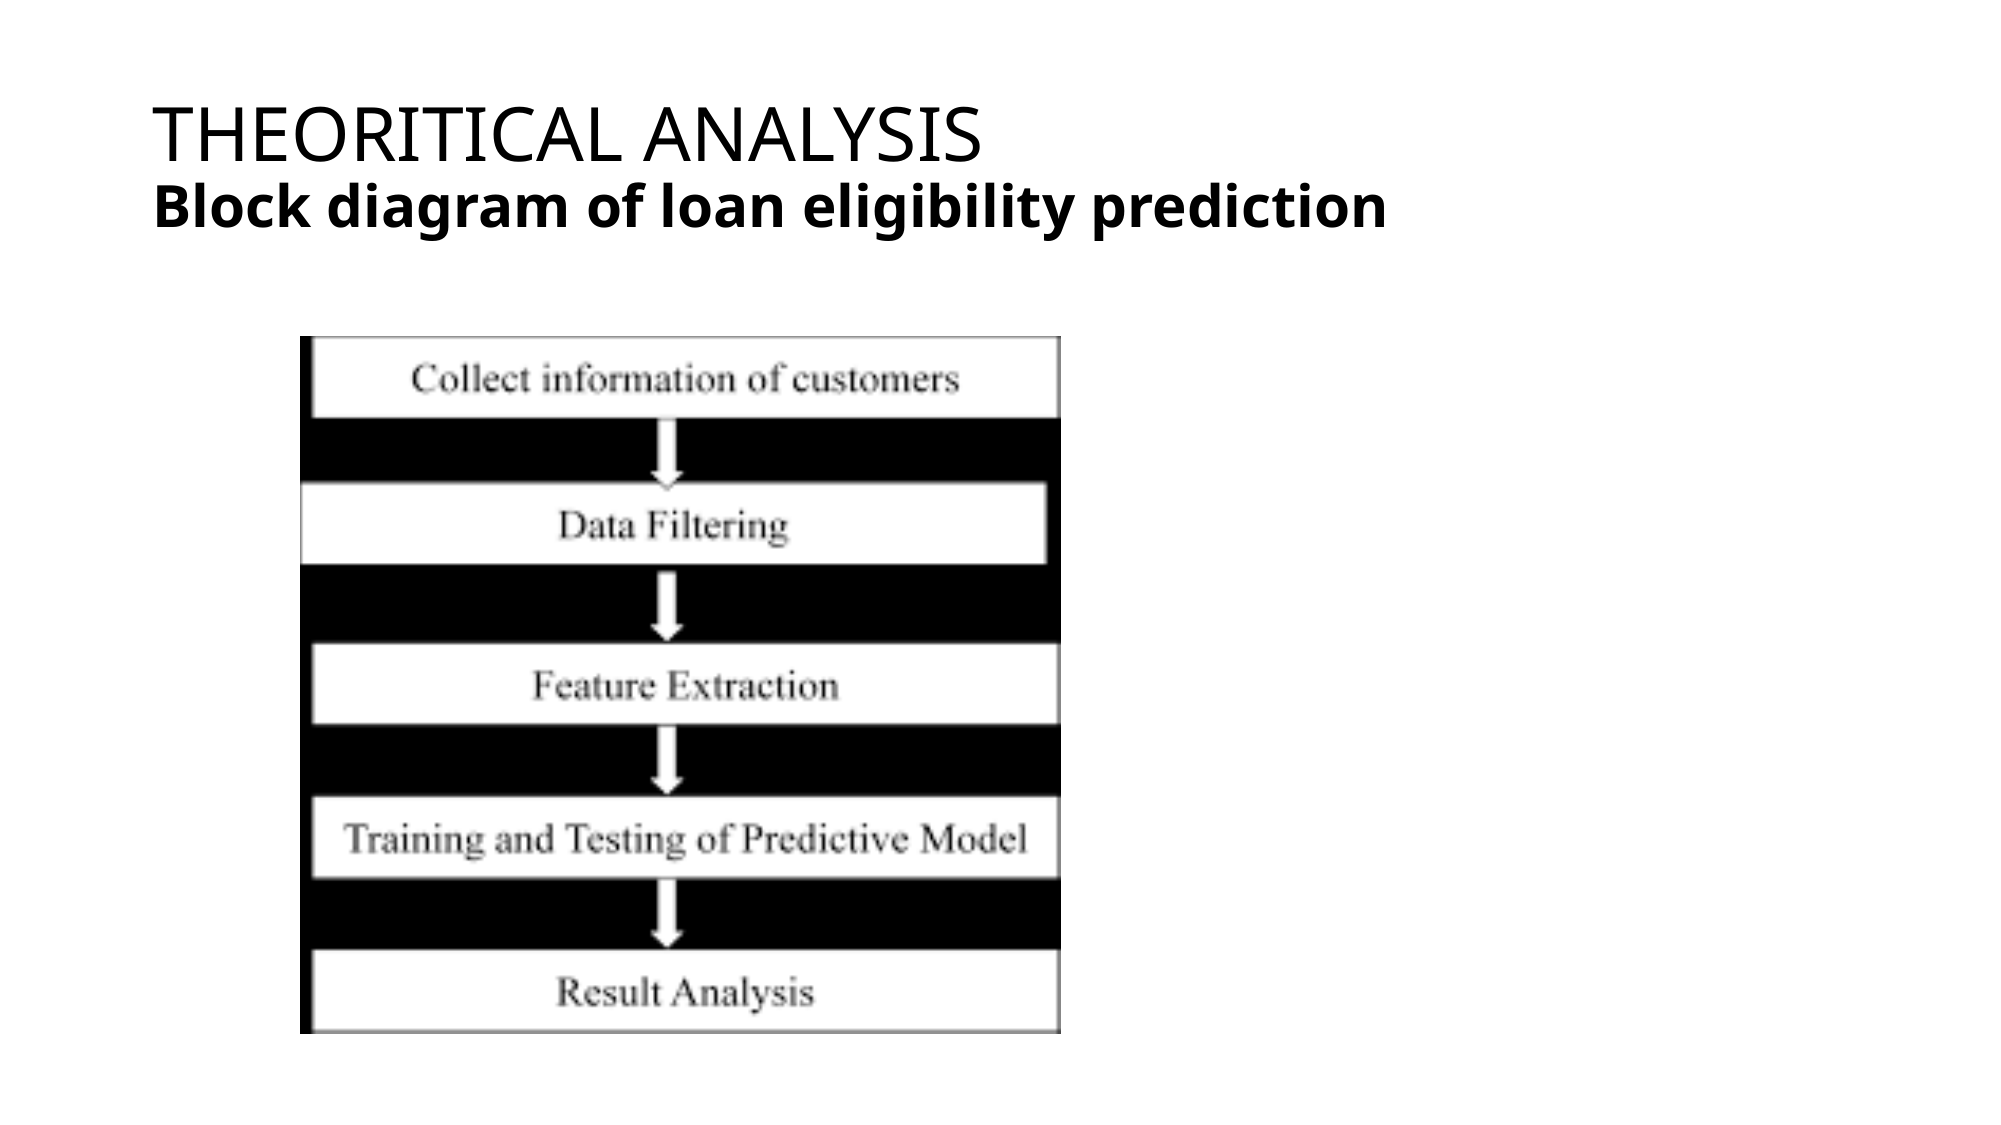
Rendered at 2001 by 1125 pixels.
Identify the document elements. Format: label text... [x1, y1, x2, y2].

picture [300, 336, 1061, 1034]
title THEORITICAL ANALYSIS Block diagram of loan eligibility prediction [137, 59, 1863, 278]
